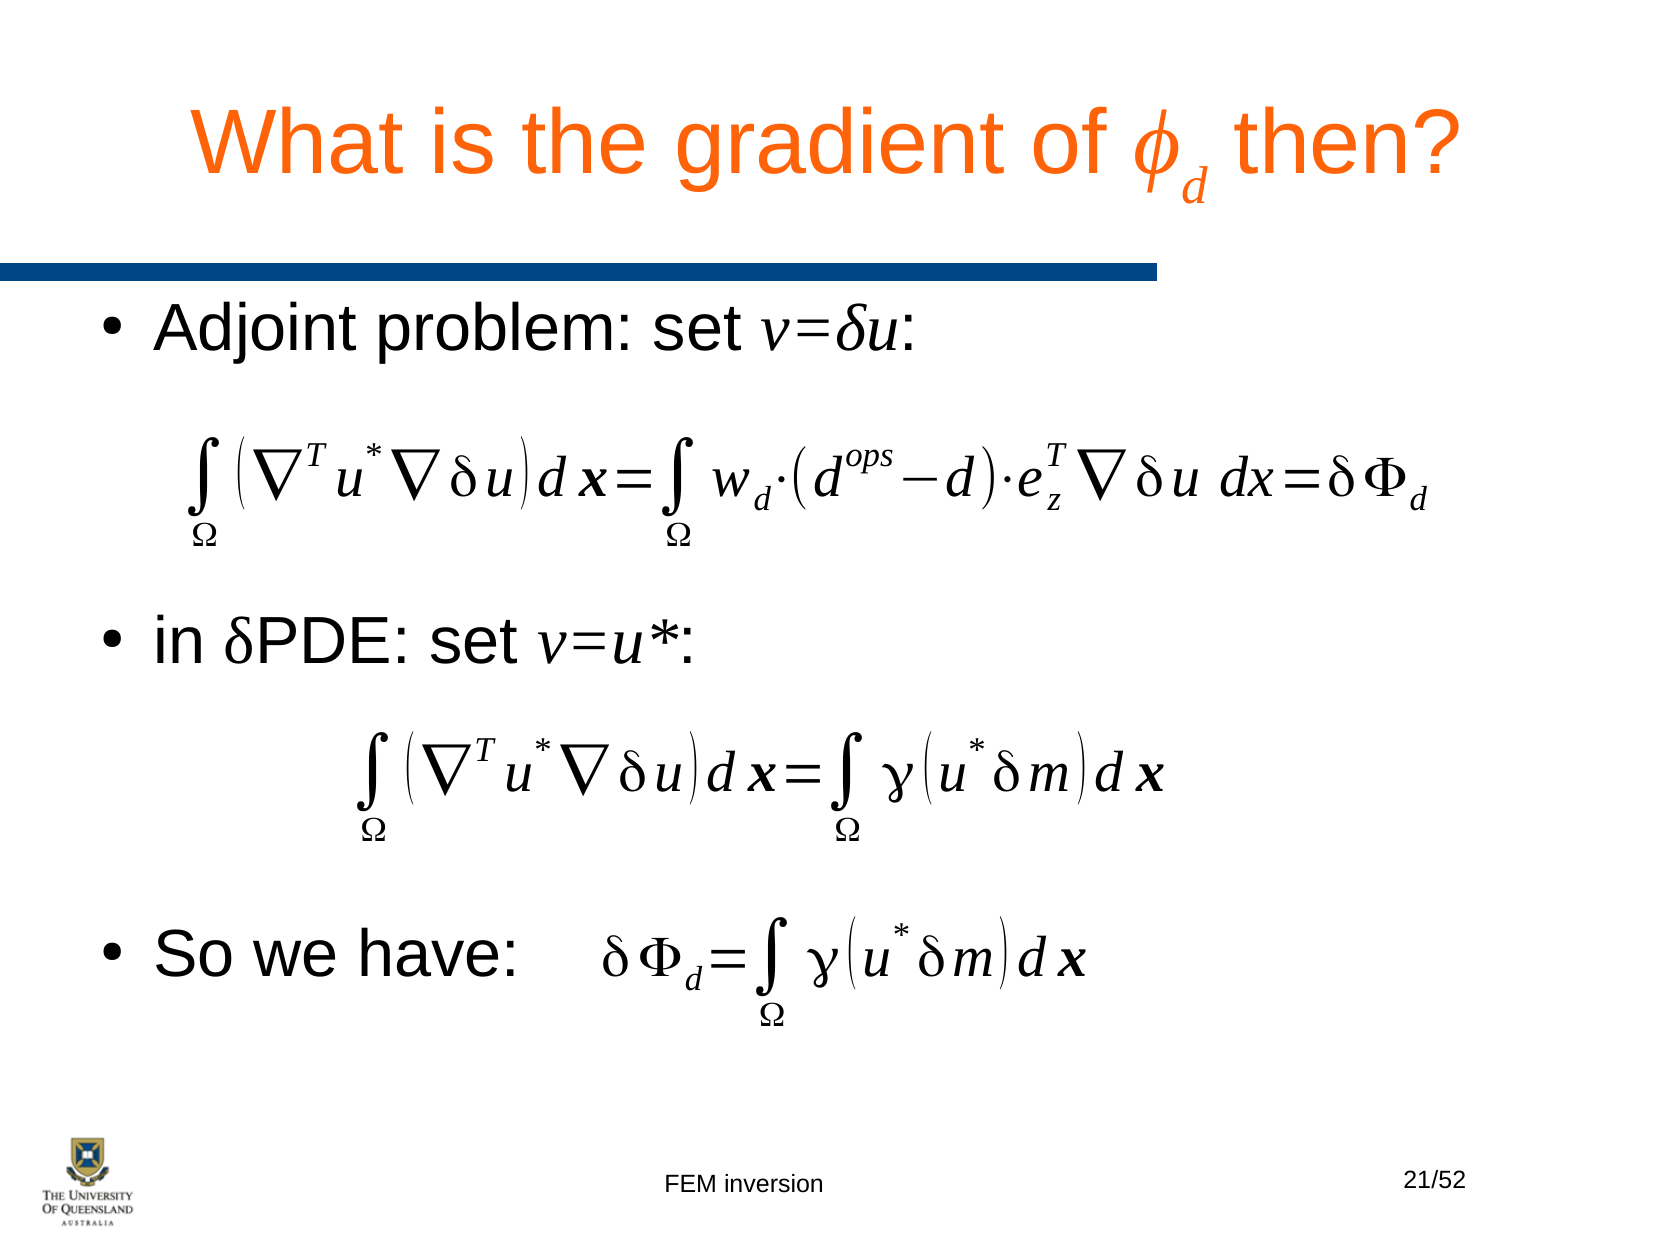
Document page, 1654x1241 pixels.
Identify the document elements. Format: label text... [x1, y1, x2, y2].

chart [342, 727, 1173, 843]
list Adjoint problem: set v=δu: in δPDE: set v=u*: So we have: [82, 290, 1571, 1010]
chart [173, 432, 1435, 548]
title What is the gradient of ϕd then? [82, 49, 1571, 257]
picture [35, 1133, 142, 1235]
chart [594, 912, 1097, 1028]
